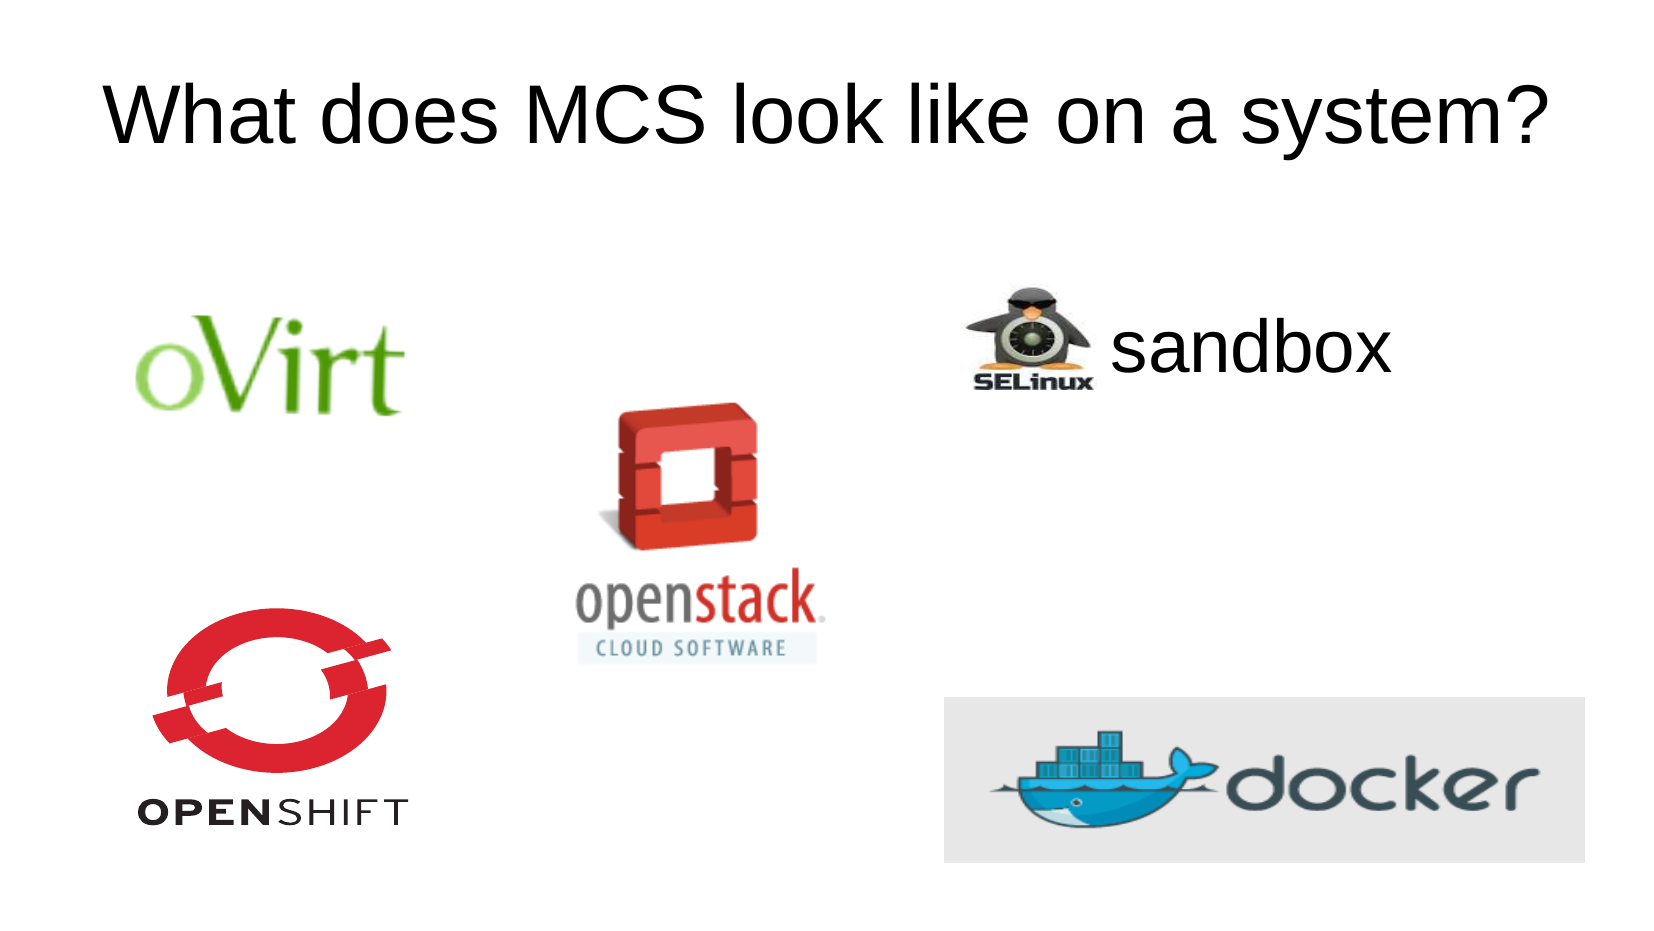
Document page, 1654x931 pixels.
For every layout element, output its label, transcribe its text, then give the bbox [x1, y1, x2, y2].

title What does MCS look like on a system? [82, 36, 1571, 193]
text_box sandbox [1095, 297, 1606, 436]
picture [532, 367, 871, 706]
picture [89, 583, 452, 855]
picture [134, 313, 406, 417]
picture [960, 283, 1097, 391]
picture [944, 697, 1585, 863]
